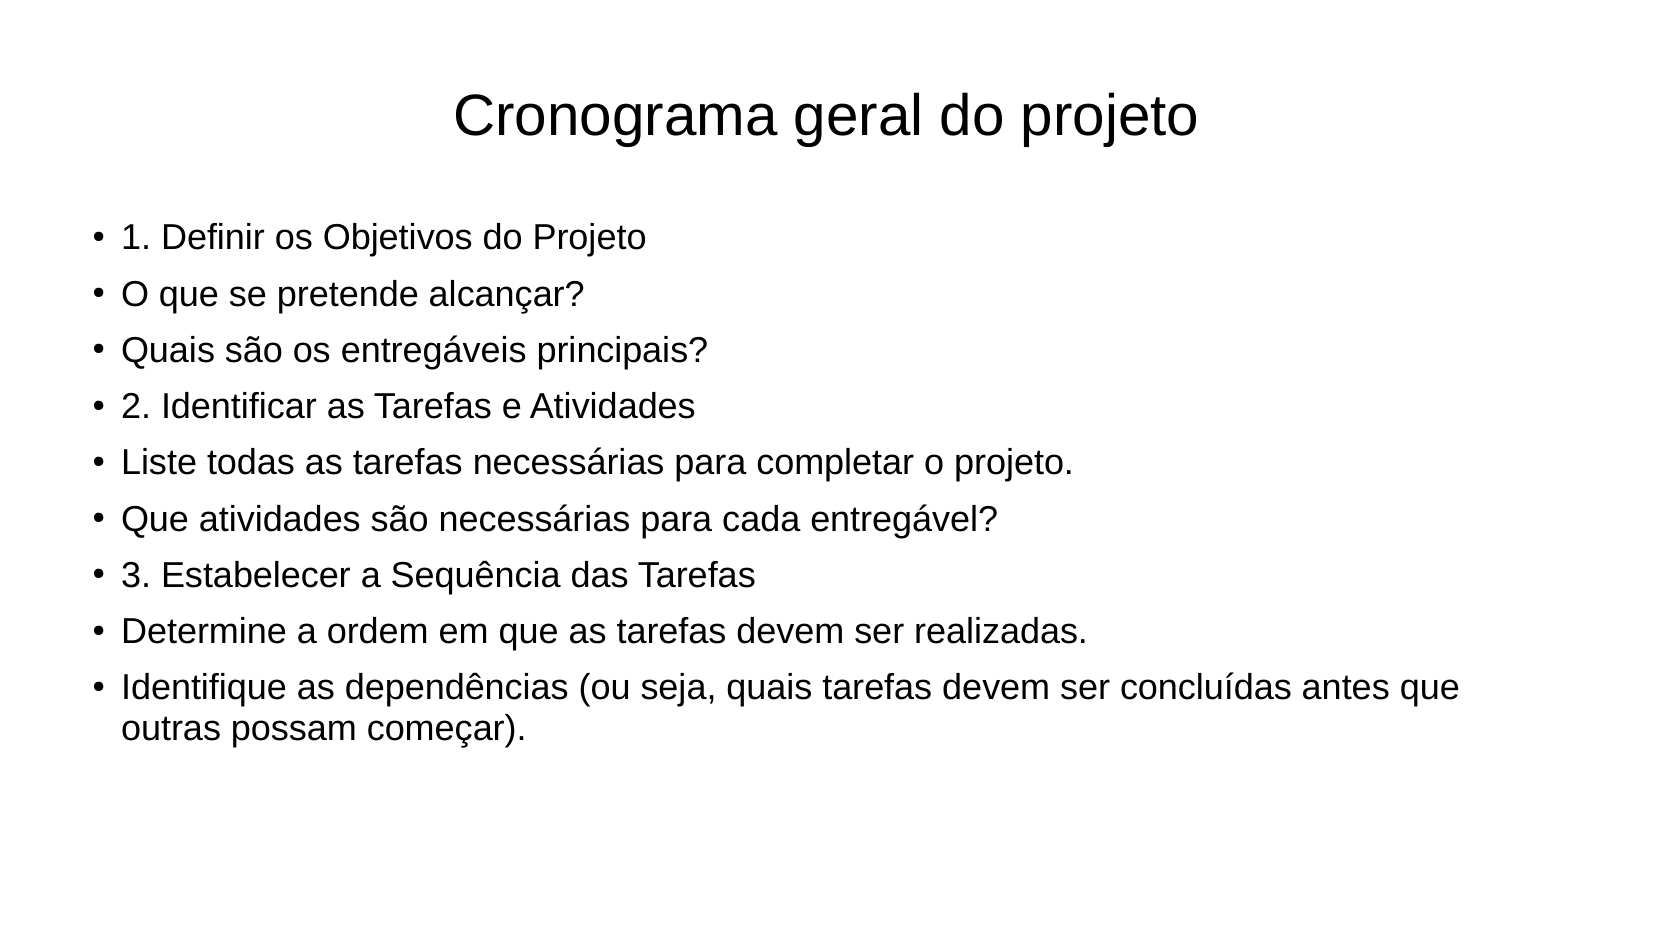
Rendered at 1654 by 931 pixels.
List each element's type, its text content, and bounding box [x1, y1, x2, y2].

title Cronograma geral do projeto [82, 37, 1571, 193]
list 1. Definir os Objetivos do Projeto O que se pretende alcançar? Quais são os entregáveis principais? 2. Identificar as Tarefas e Atividades Liste todas as tarefas necessárias para completar o projeto. Que atividades são necessárias para cada entregável? 3. Estabelecer a Sequência das Tarefas Determine a ordem em que as tarefas devem ser realizadas. Identifique as dependências (ou seja, quais tarefas devem ser concluídas antes que outras possam começar). [82, 217, 1571, 758]
